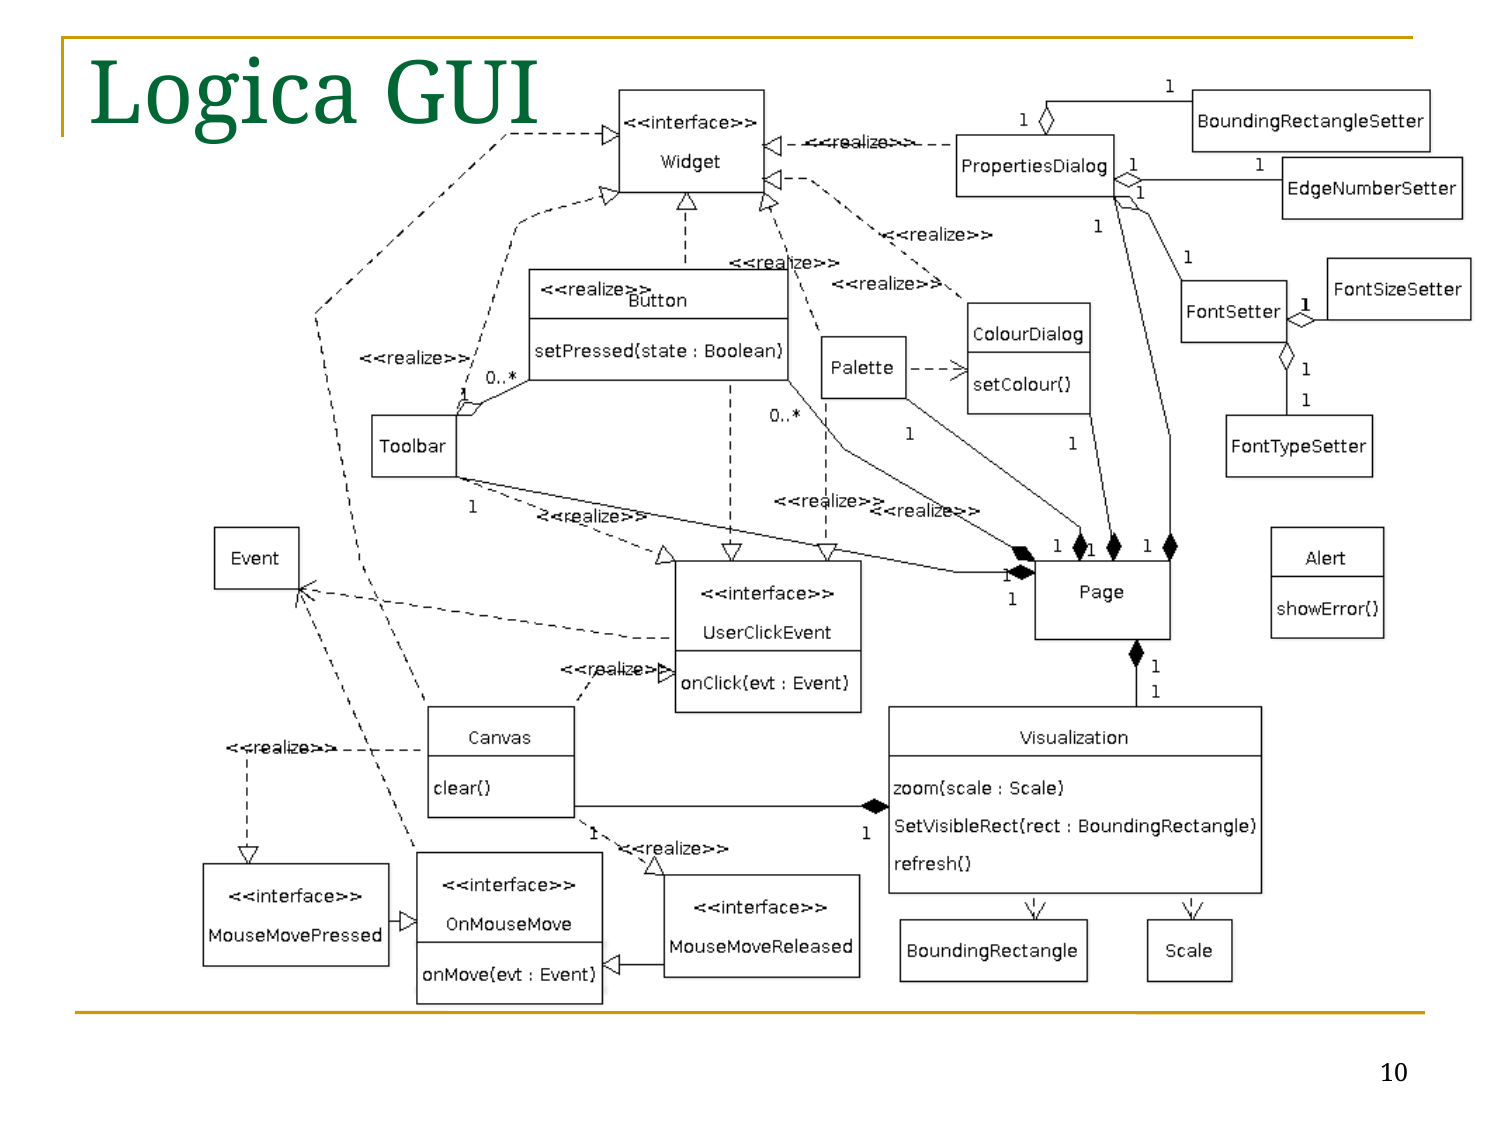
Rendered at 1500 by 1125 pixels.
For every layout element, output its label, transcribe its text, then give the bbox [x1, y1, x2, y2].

title Logica GUI [88, 31, 1438, 148]
picture [193, 70, 1483, 1016]
